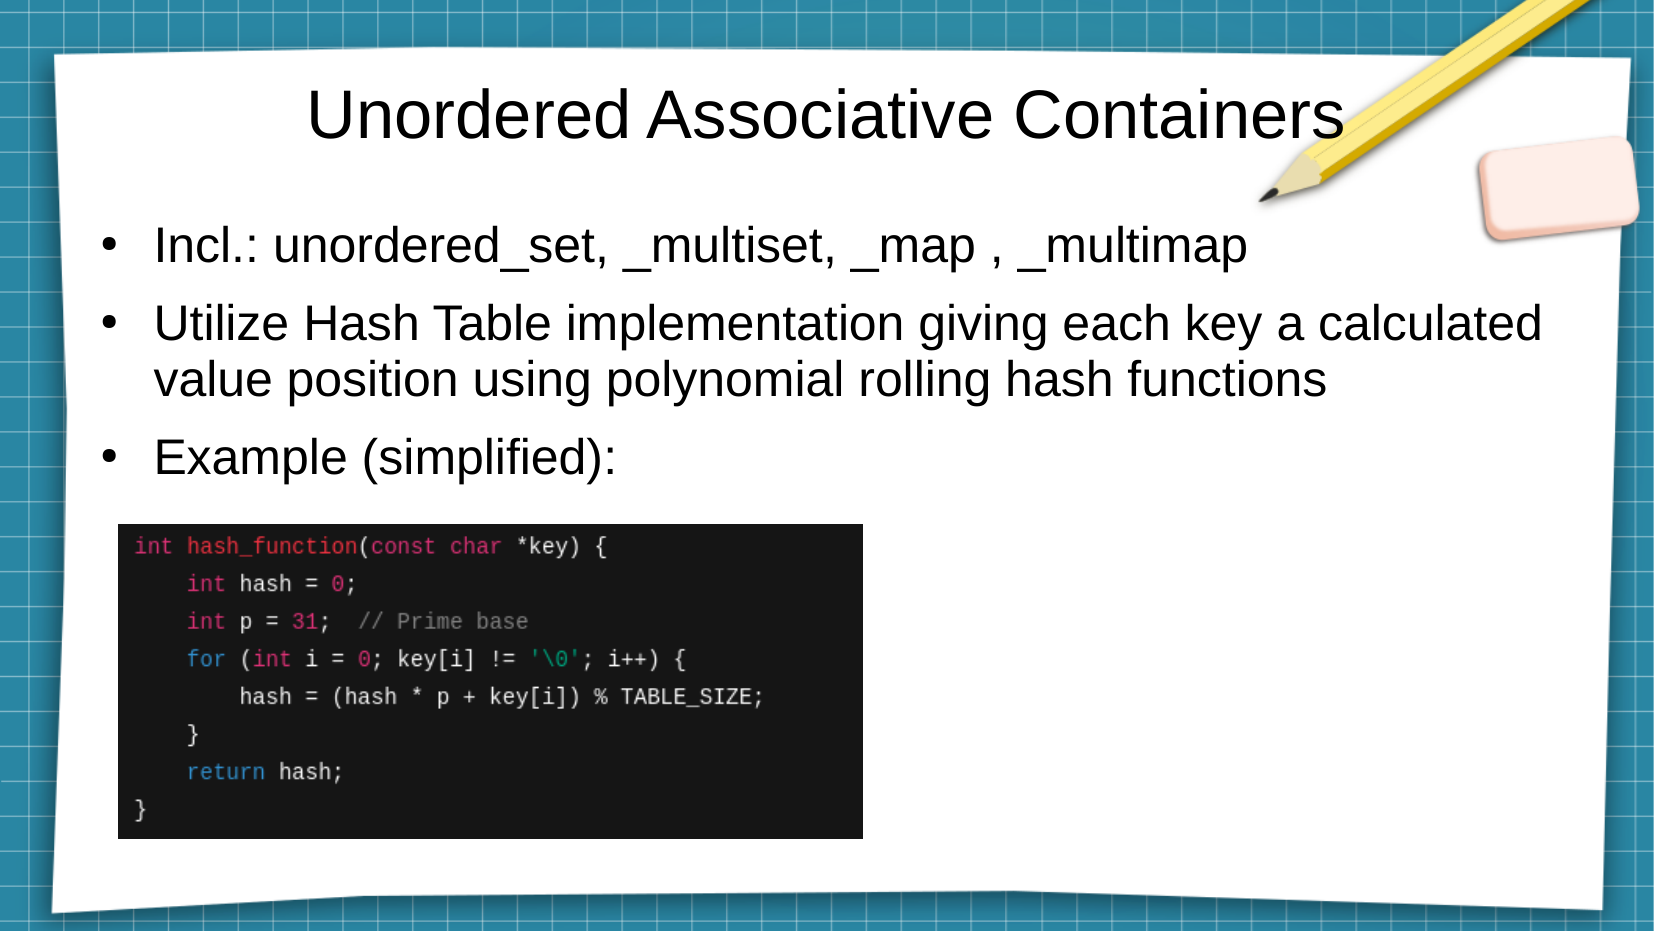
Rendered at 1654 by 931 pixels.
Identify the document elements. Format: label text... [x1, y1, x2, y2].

list Incl.: unordered_set, _multiset, _map , _multimap Utilize Hash Table implementation giving each key a calculated value position using polynomial rolling hash functions Example (simplified): [82, 217, 1571, 758]
picture [0, 0, 1654, 931]
title Unordered Associative Containers [82, 37, 1571, 193]
